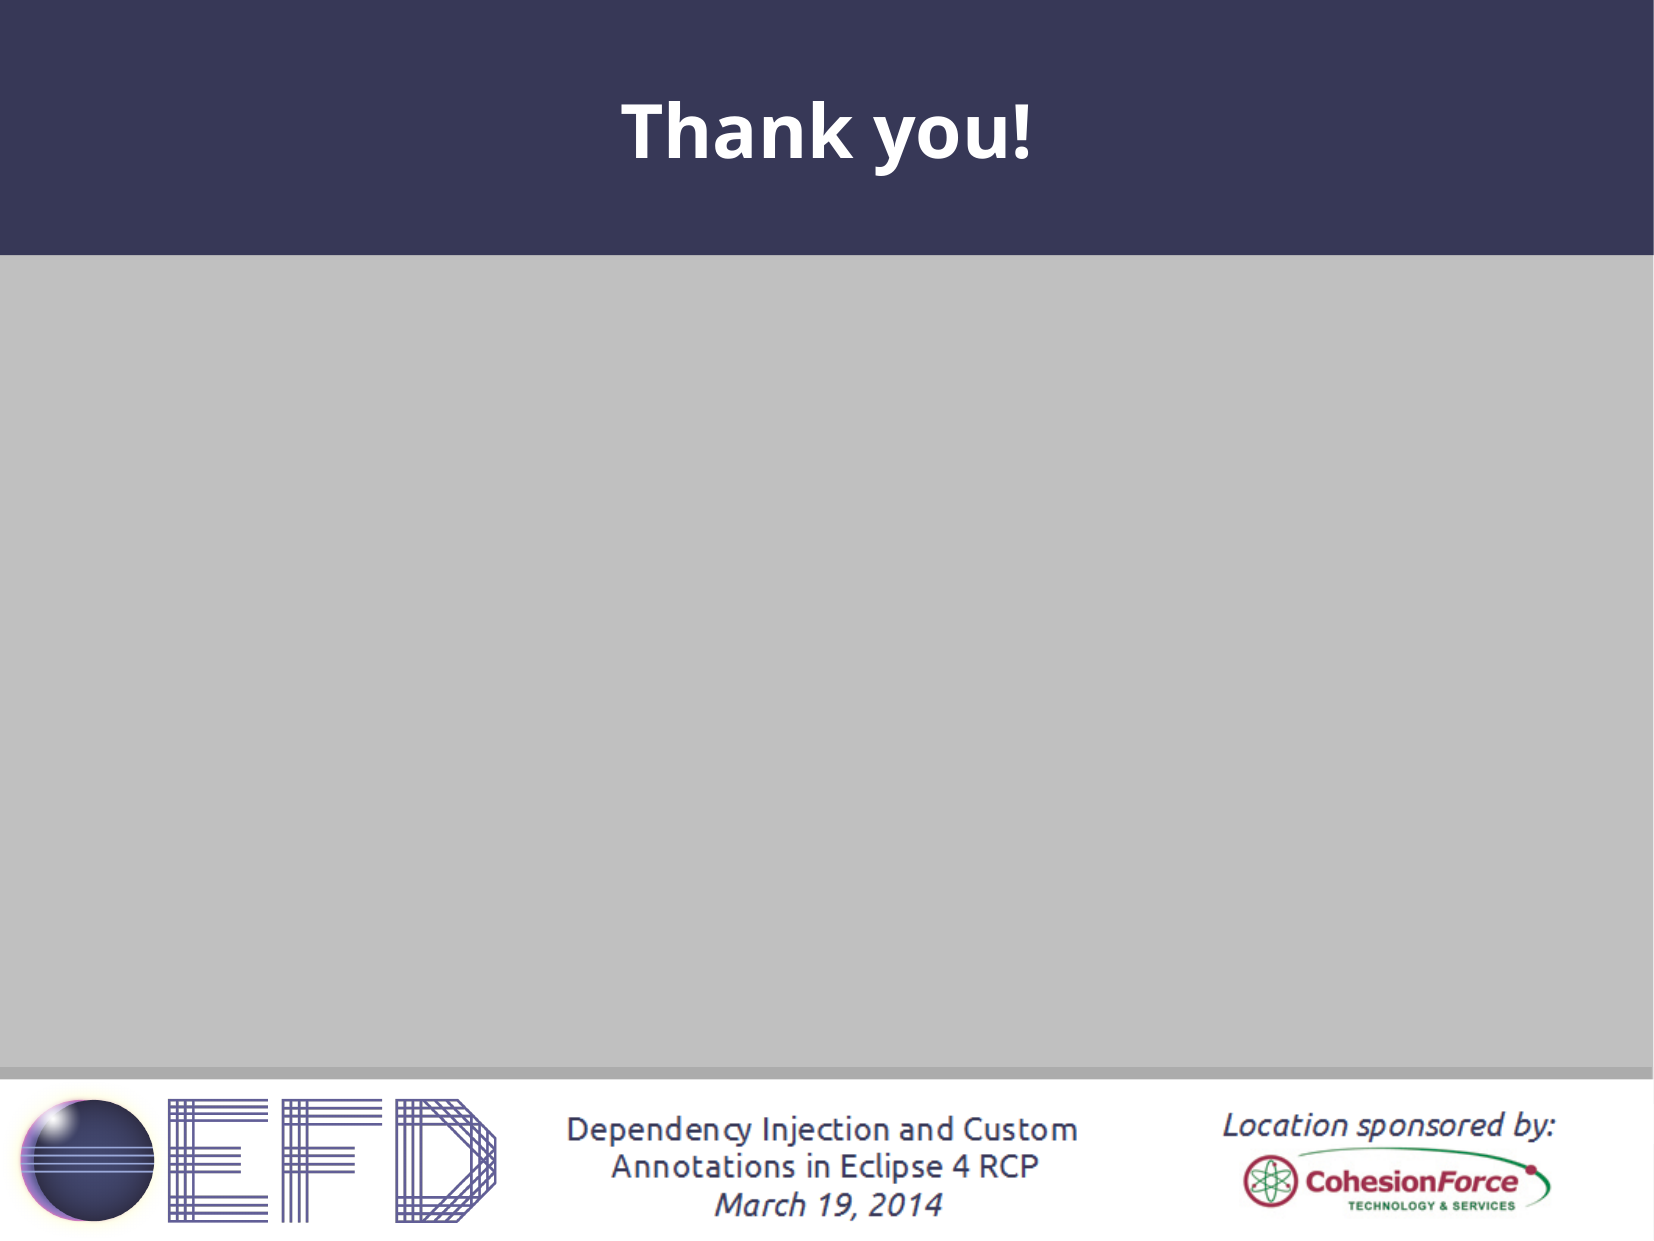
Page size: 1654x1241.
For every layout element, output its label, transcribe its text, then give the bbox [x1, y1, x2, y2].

picture [1110, 1104, 1654, 1241]
title Thank you! [82, 25, 1571, 233]
picture [549, 1082, 1105, 1241]
picture [0, 1079, 497, 1241]
